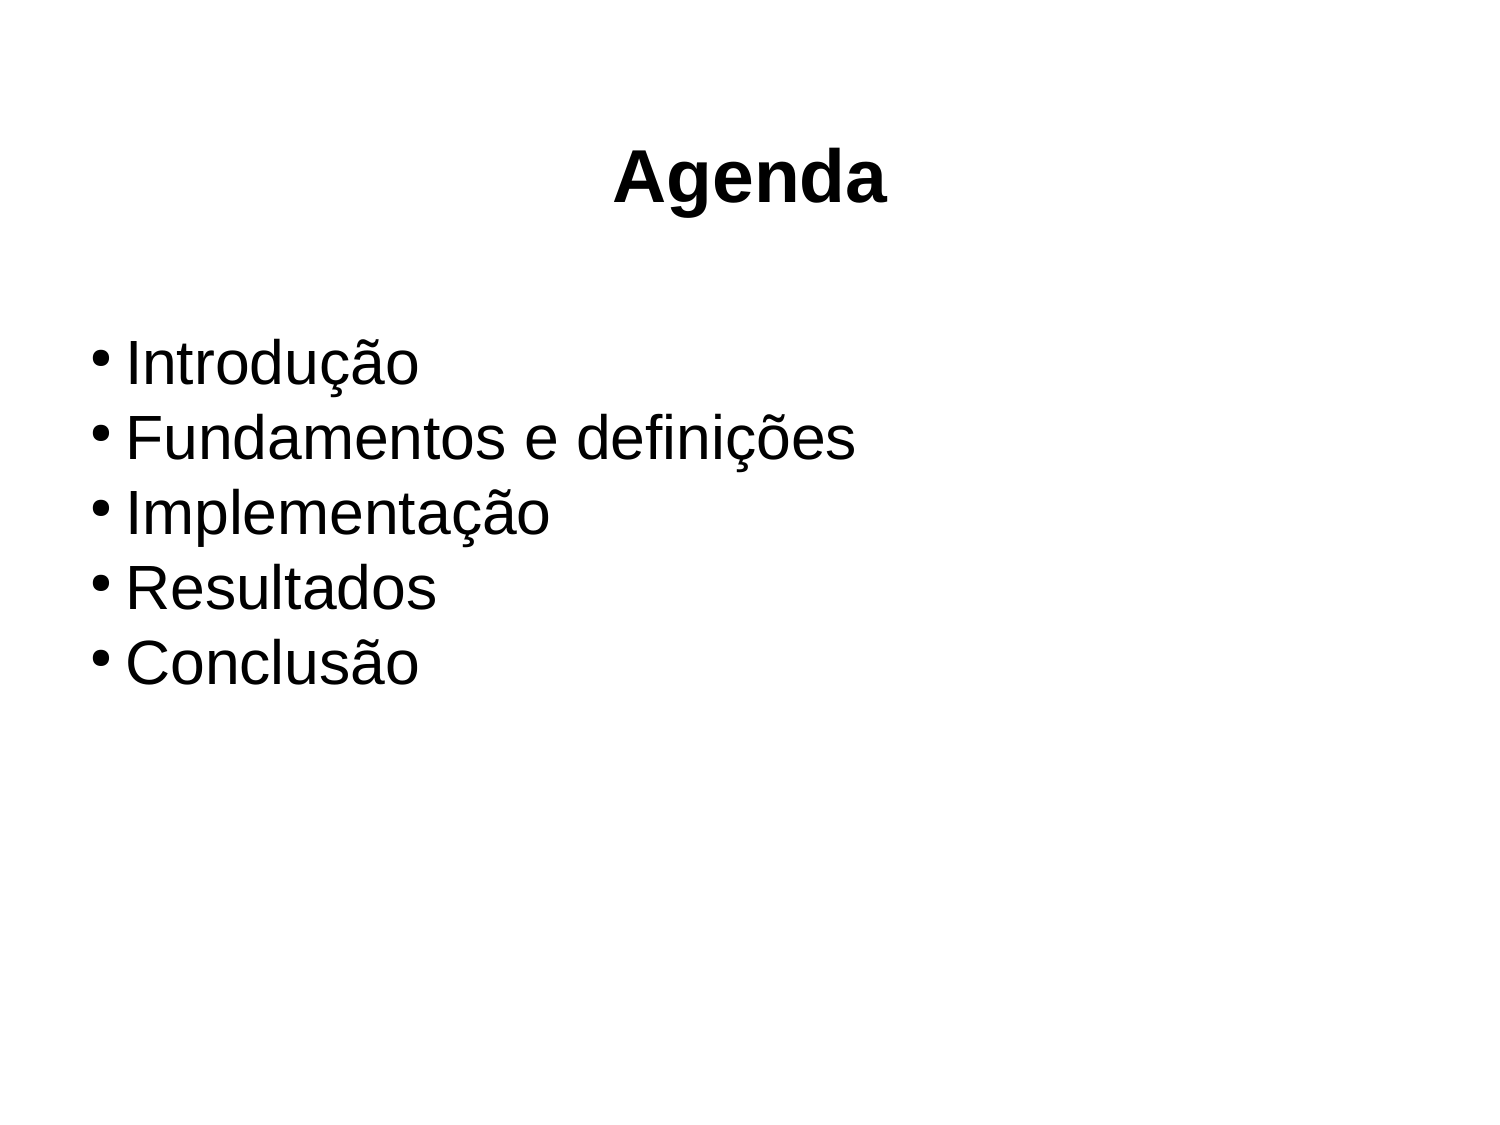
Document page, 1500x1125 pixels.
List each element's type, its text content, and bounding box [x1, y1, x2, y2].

text_box Introdução Fundamentos e definições Implementação Resultados Conclusão [75, 262, 1425, 1078]
text_box Agenda [75, 45, 1425, 233]
